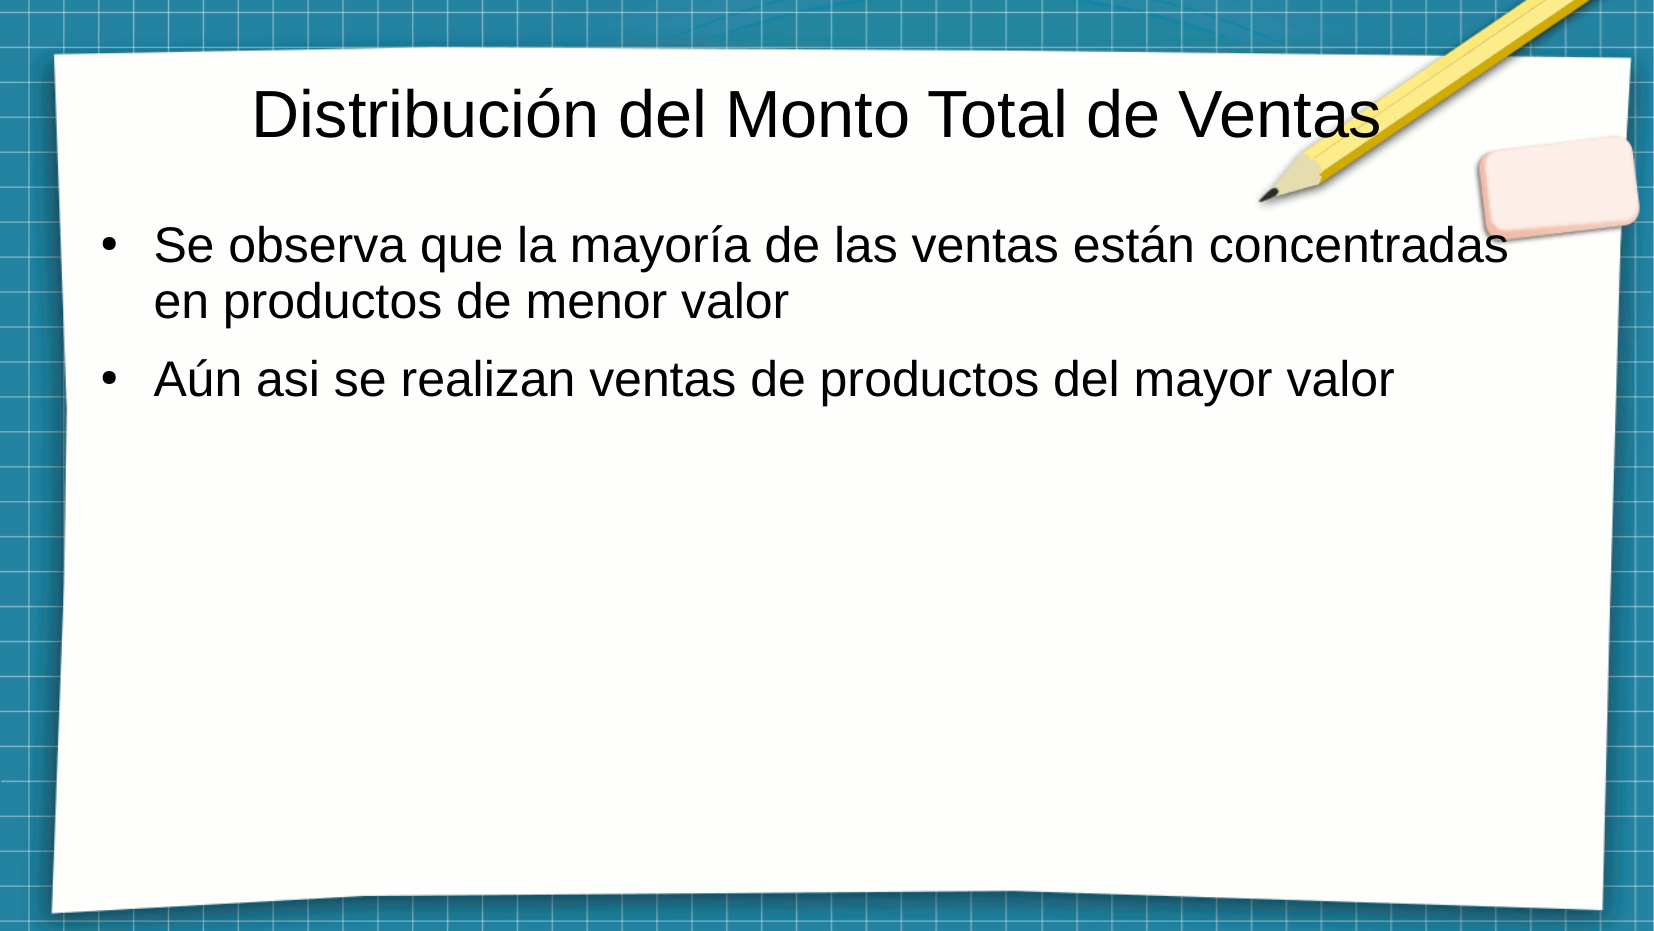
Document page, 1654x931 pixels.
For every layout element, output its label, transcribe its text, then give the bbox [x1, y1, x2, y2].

picture [0, 0, 1654, 931]
title Distribución del Monto Total de Ventas [82, 37, 1571, 193]
list Se observa que la mayoría de las ventas están concentradas en productos de menor valor Aún asi se realizan ventas de productos del mayor valor [82, 217, 1571, 758]
